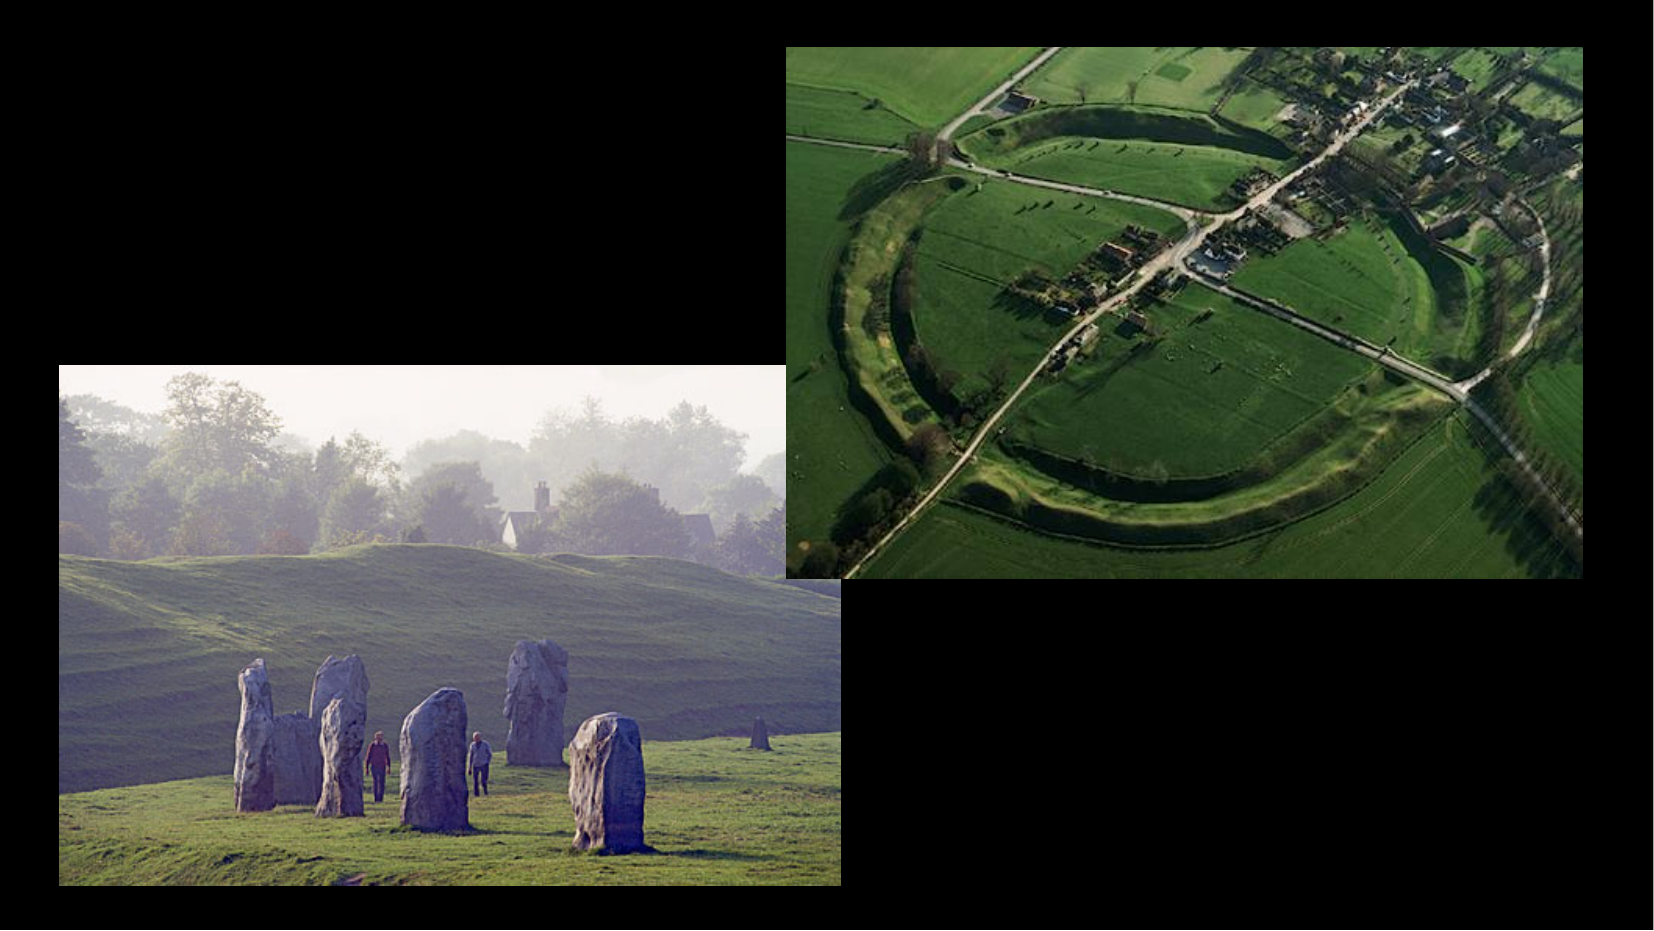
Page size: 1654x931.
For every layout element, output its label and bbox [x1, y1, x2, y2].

picture [59, 47, 1583, 886]
